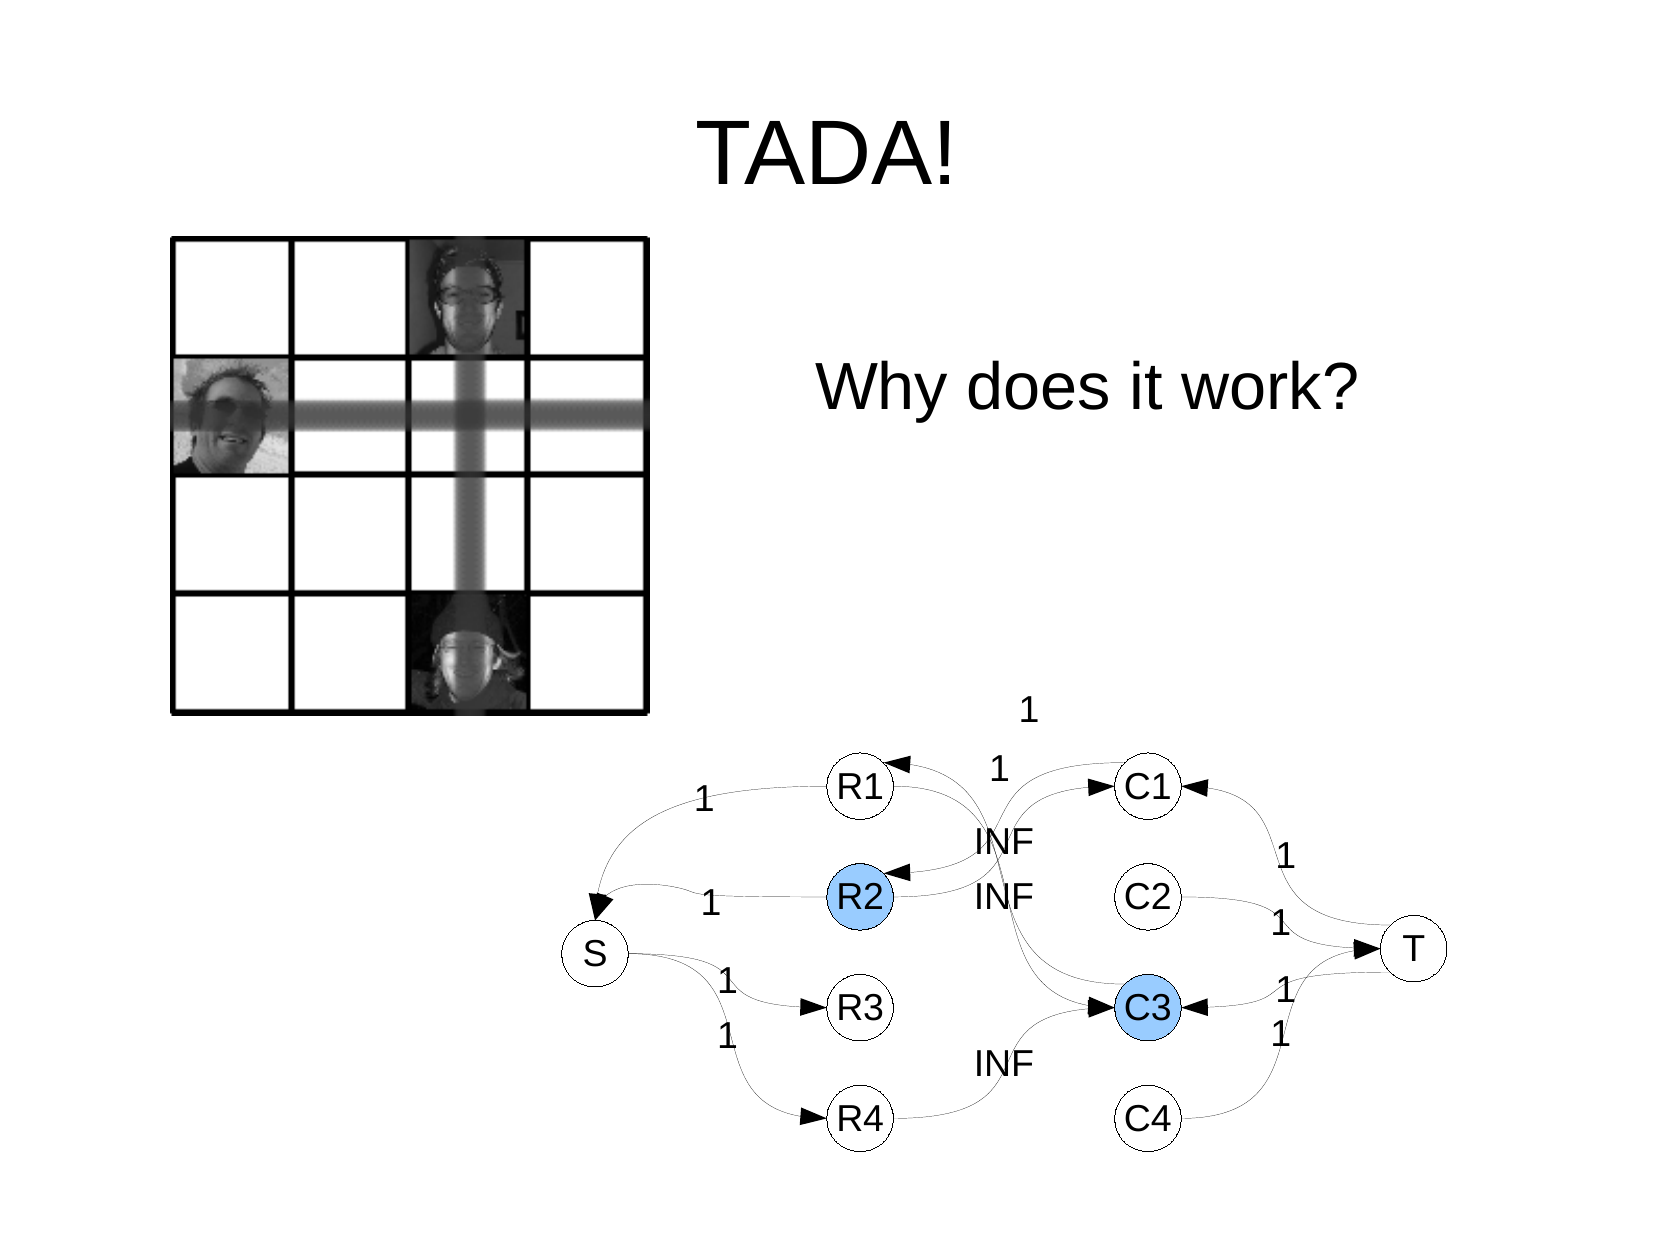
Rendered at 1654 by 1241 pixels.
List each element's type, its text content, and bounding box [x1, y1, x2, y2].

title TADA! [82, 56, 1571, 250]
text_box 1 [974, 740, 1025, 798]
text_box T [1380, 915, 1447, 982]
text_box 1 [1003, 681, 1055, 739]
text_box S [561, 920, 629, 987]
text_box C3 [1114, 974, 1182, 1041]
text_box 1 [679, 769, 730, 827]
picture [170, 236, 650, 716]
text_box R4 [826, 1085, 894, 1152]
list Why does it work? [797, 349, 1571, 562]
text_box R3 [826, 974, 894, 1041]
text_box C4 [1114, 1085, 1182, 1152]
text_box C1 [1114, 752, 1182, 820]
text_box C2 [1114, 863, 1182, 931]
text_box R2 [826, 863, 894, 931]
text_box R1 [826, 752, 894, 820]
